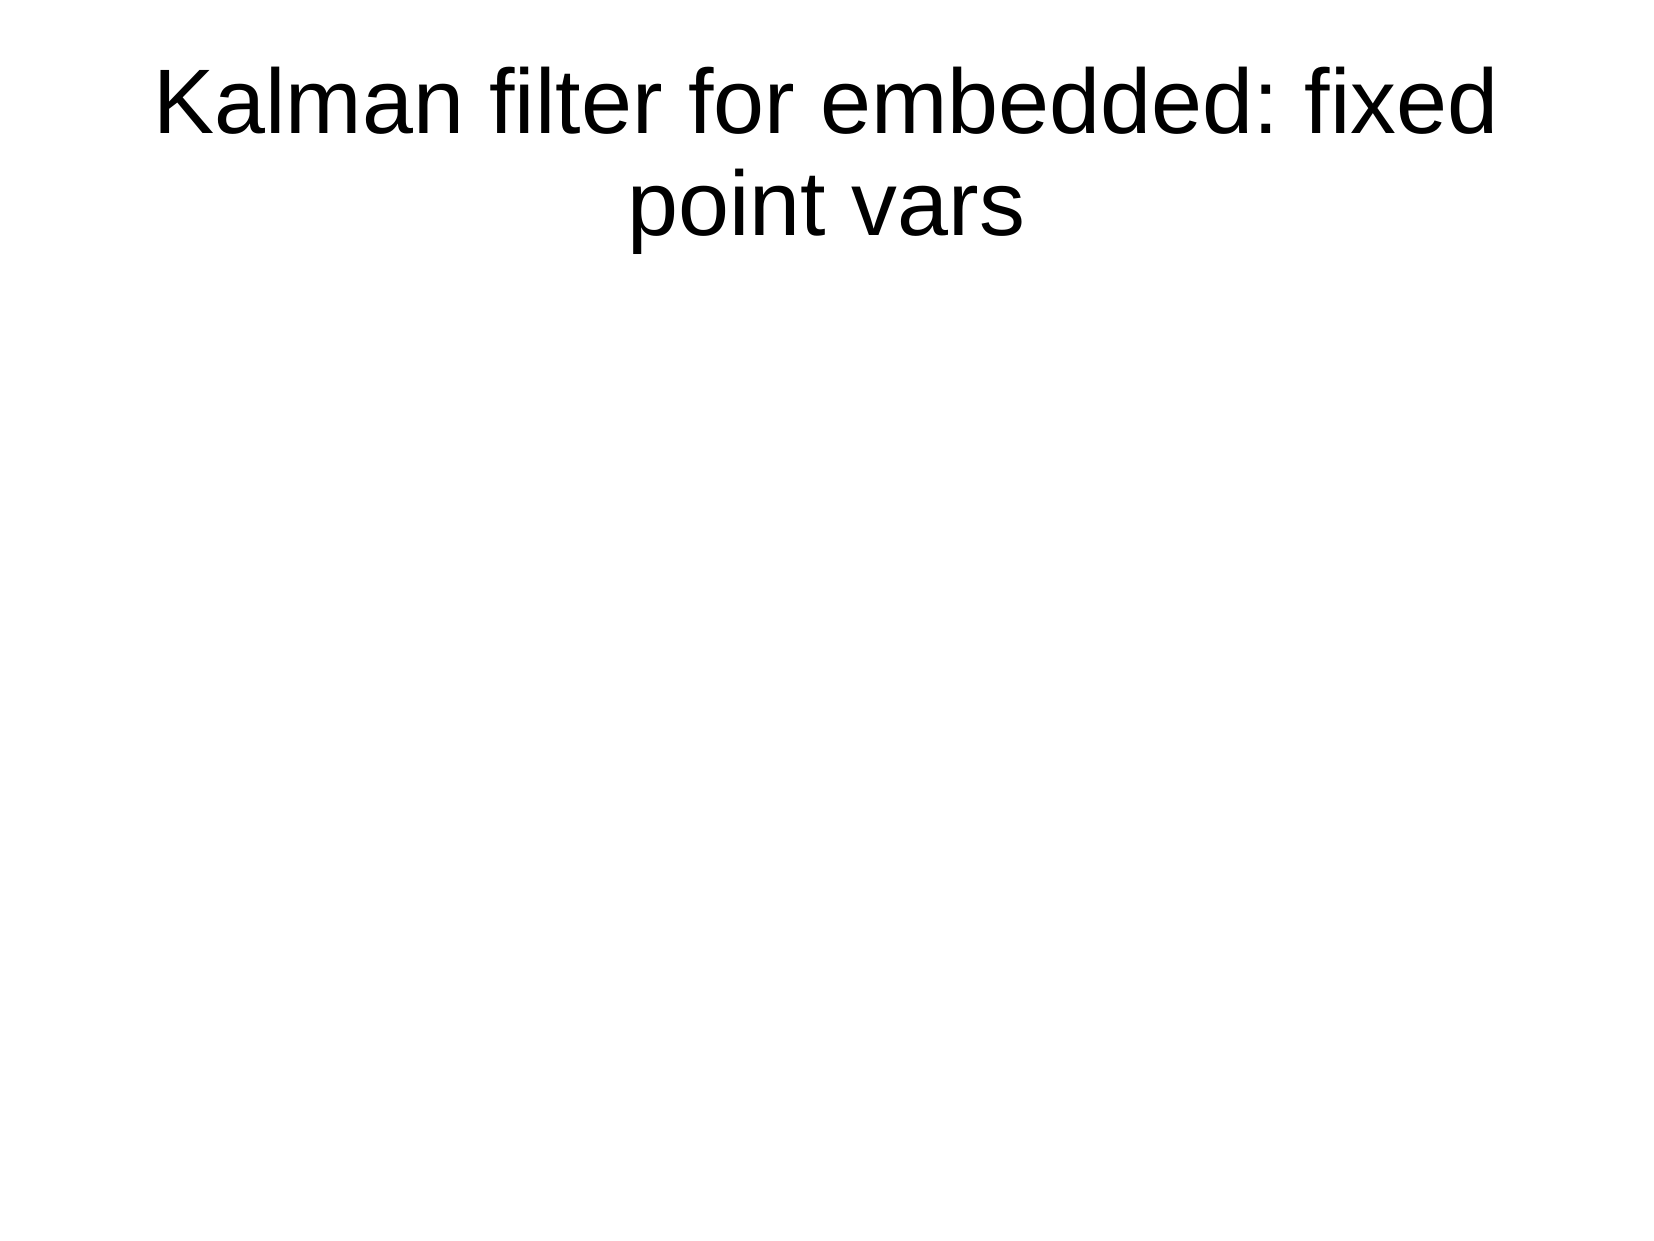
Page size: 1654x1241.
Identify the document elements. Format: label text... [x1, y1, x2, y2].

title Kalman filter for embedded: fixed point vars [82, 49, 1571, 257]
